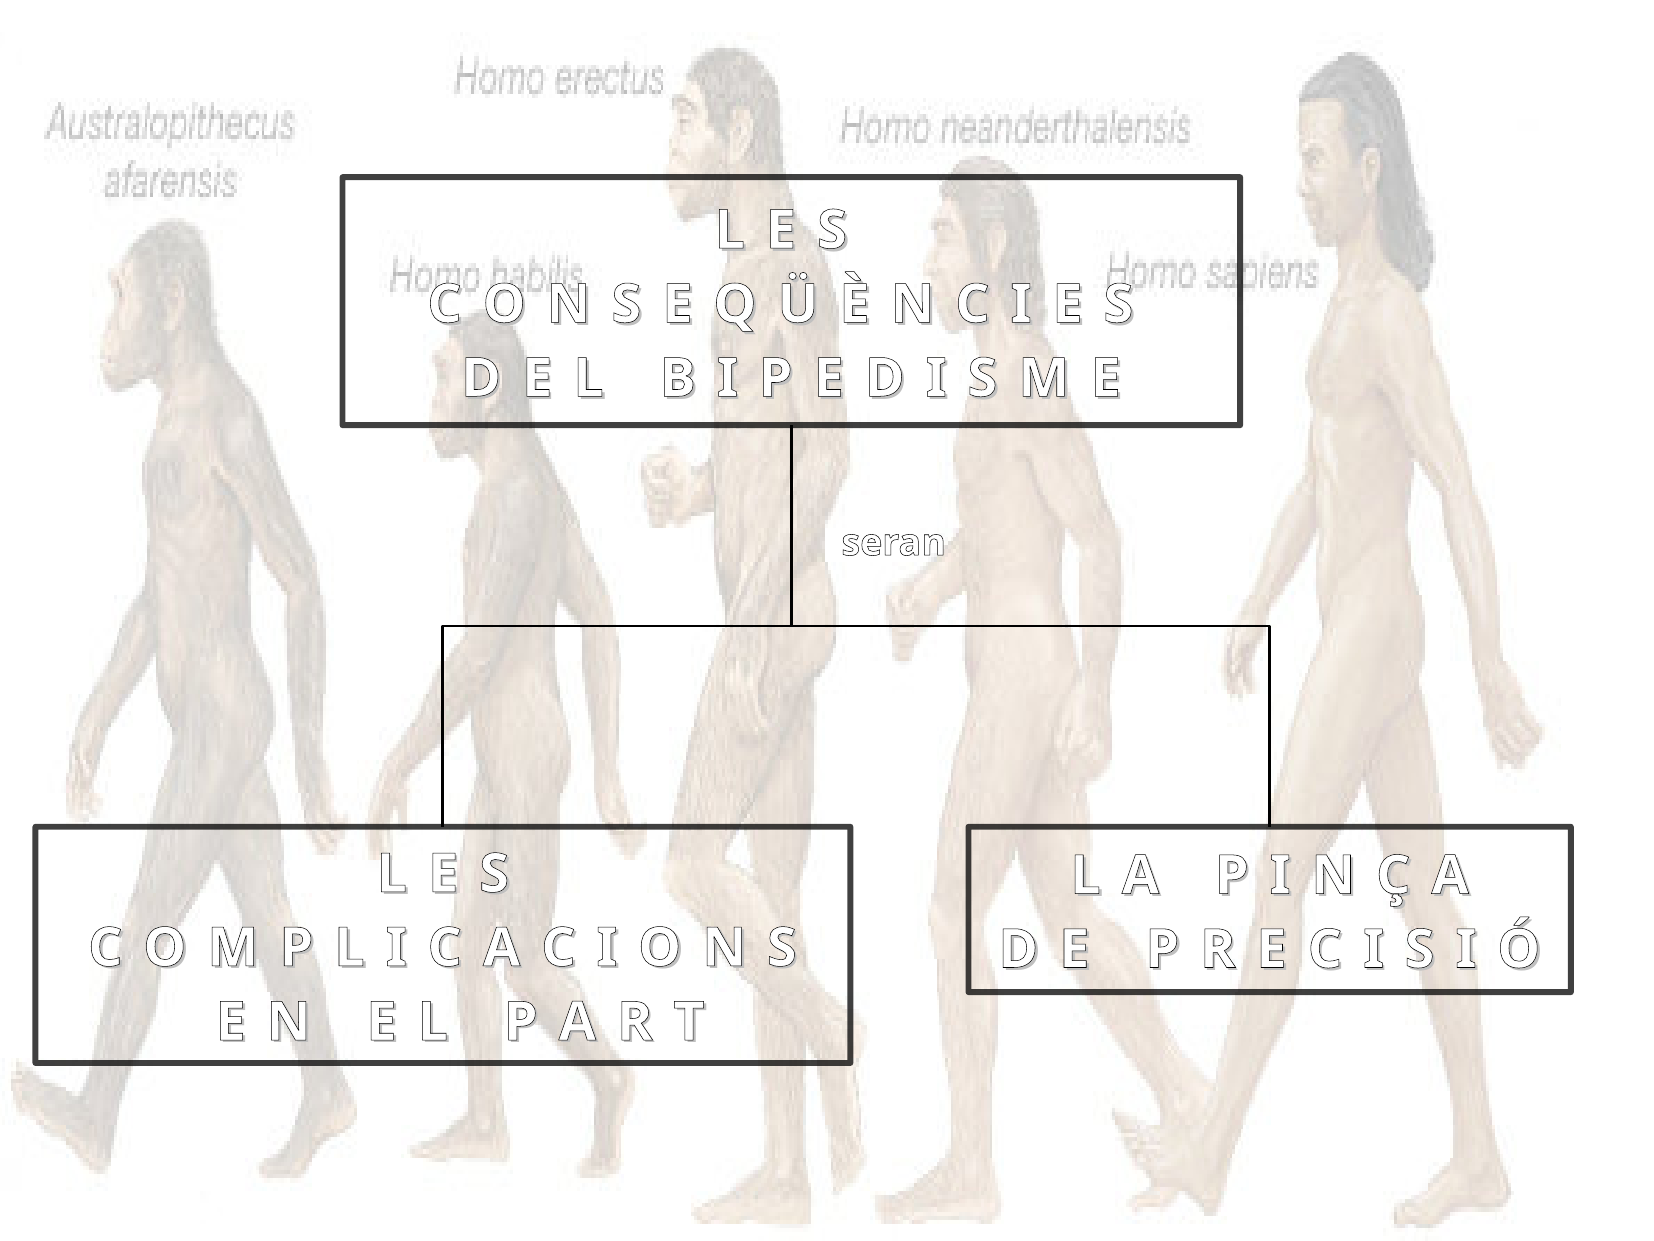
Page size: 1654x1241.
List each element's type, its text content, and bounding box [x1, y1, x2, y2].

text_box LES CONSEQÜÈNCIES DEL BIPEDISME [342, 177, 1241, 426]
picture [0, 0, 1654, 1241]
text_box LA PINÇA DE PRECISIÓ [968, 826, 1571, 993]
text_box seran [826, 507, 1335, 565]
text_box LES COMPLICACIONS EN EL PART [35, 826, 851, 1063]
